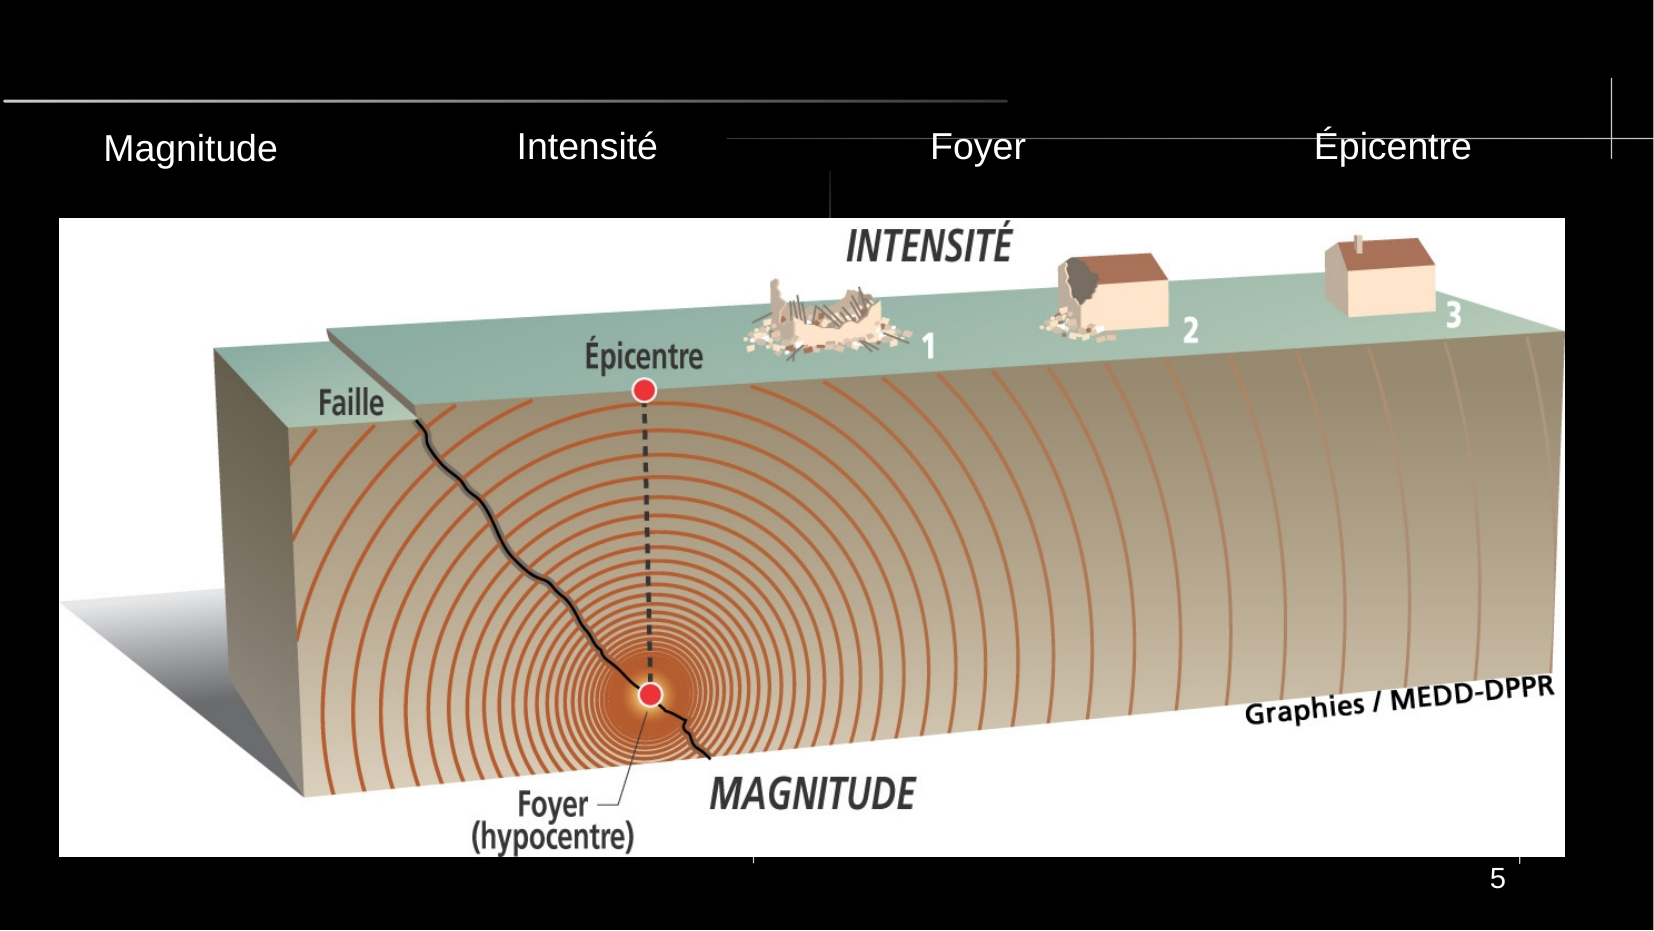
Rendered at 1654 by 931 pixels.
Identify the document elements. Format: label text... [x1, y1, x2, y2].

text_box Épicentre [1299, 118, 1565, 175]
text_box Foyer [915, 118, 1182, 175]
picture [59, 218, 1565, 857]
text_box Intensité [501, 118, 768, 175]
text_box Magnitude [88, 120, 355, 178]
